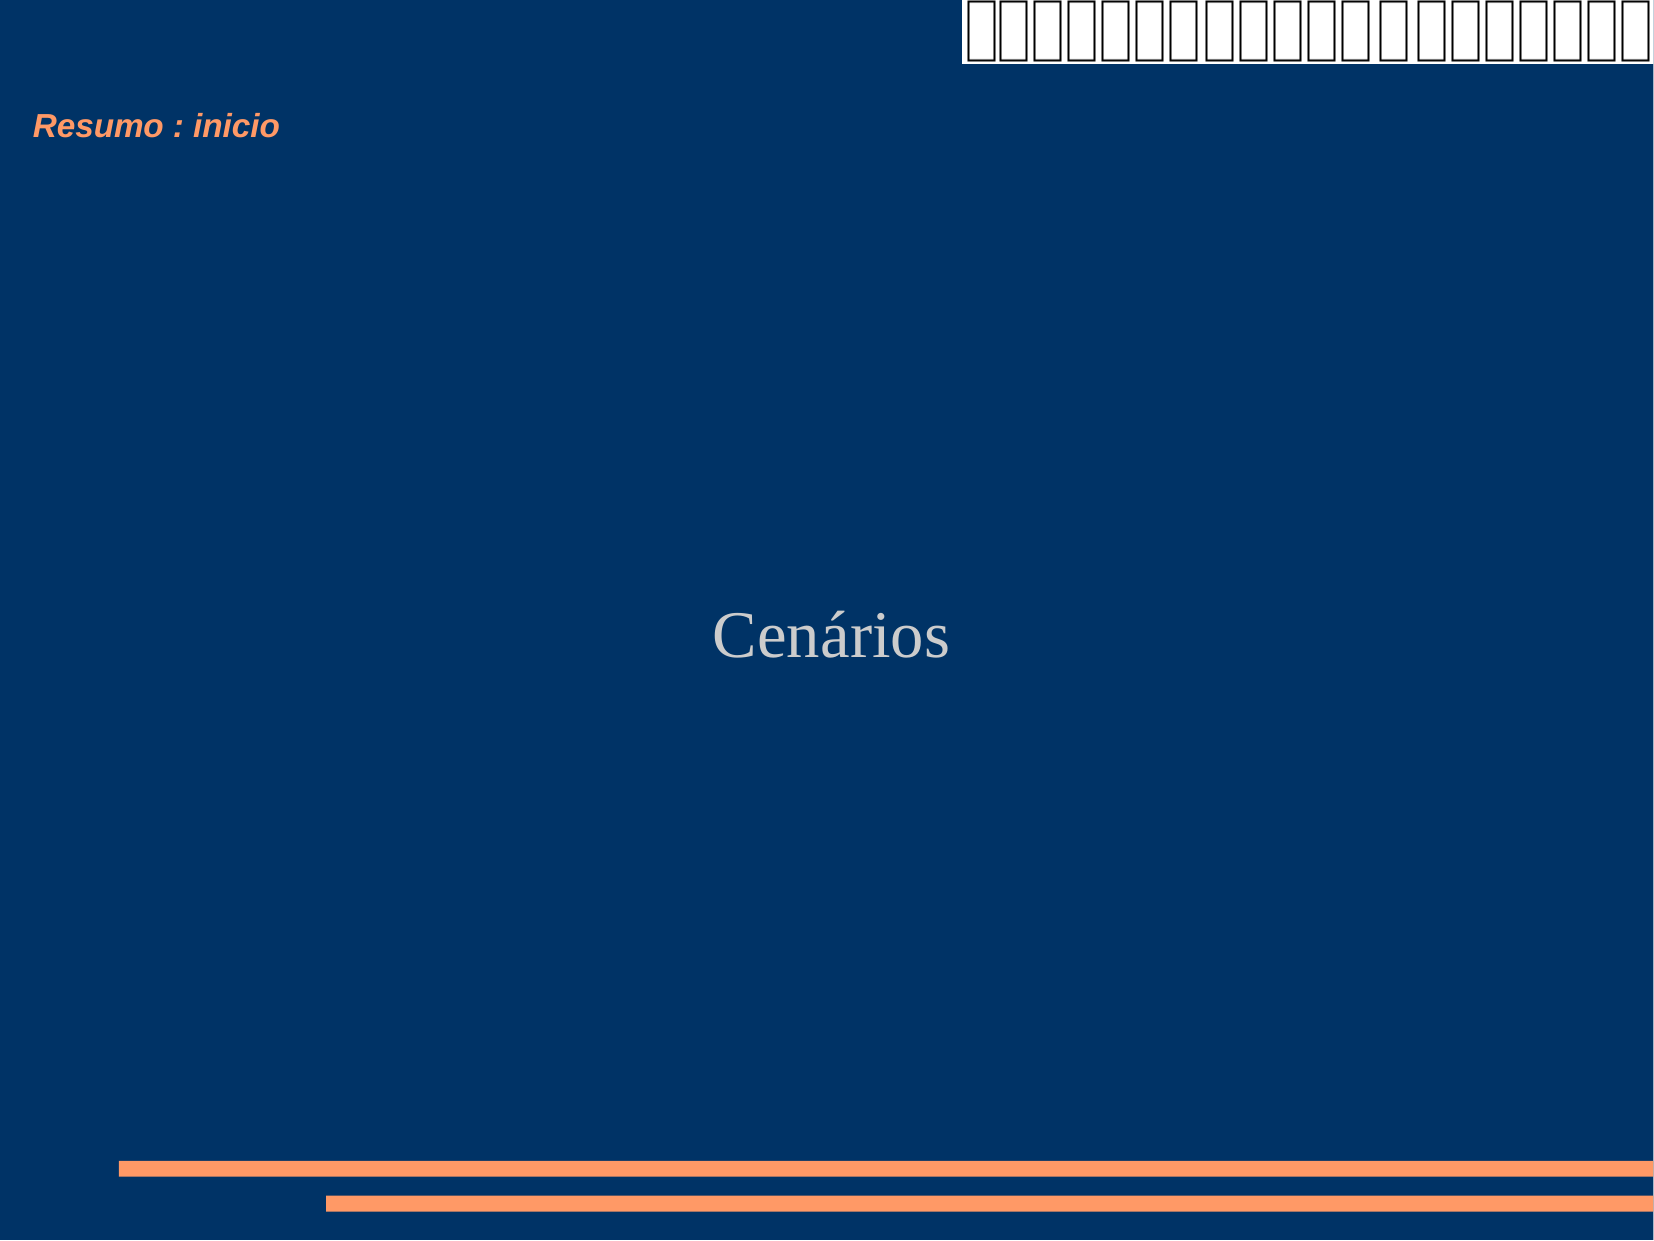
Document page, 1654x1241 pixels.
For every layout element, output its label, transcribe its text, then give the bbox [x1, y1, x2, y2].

subtitle Cenários [112, 295, 1552, 975]
picture [962, 0, 1654, 64]
title Resumo : inicio [32, 29, 709, 222]
